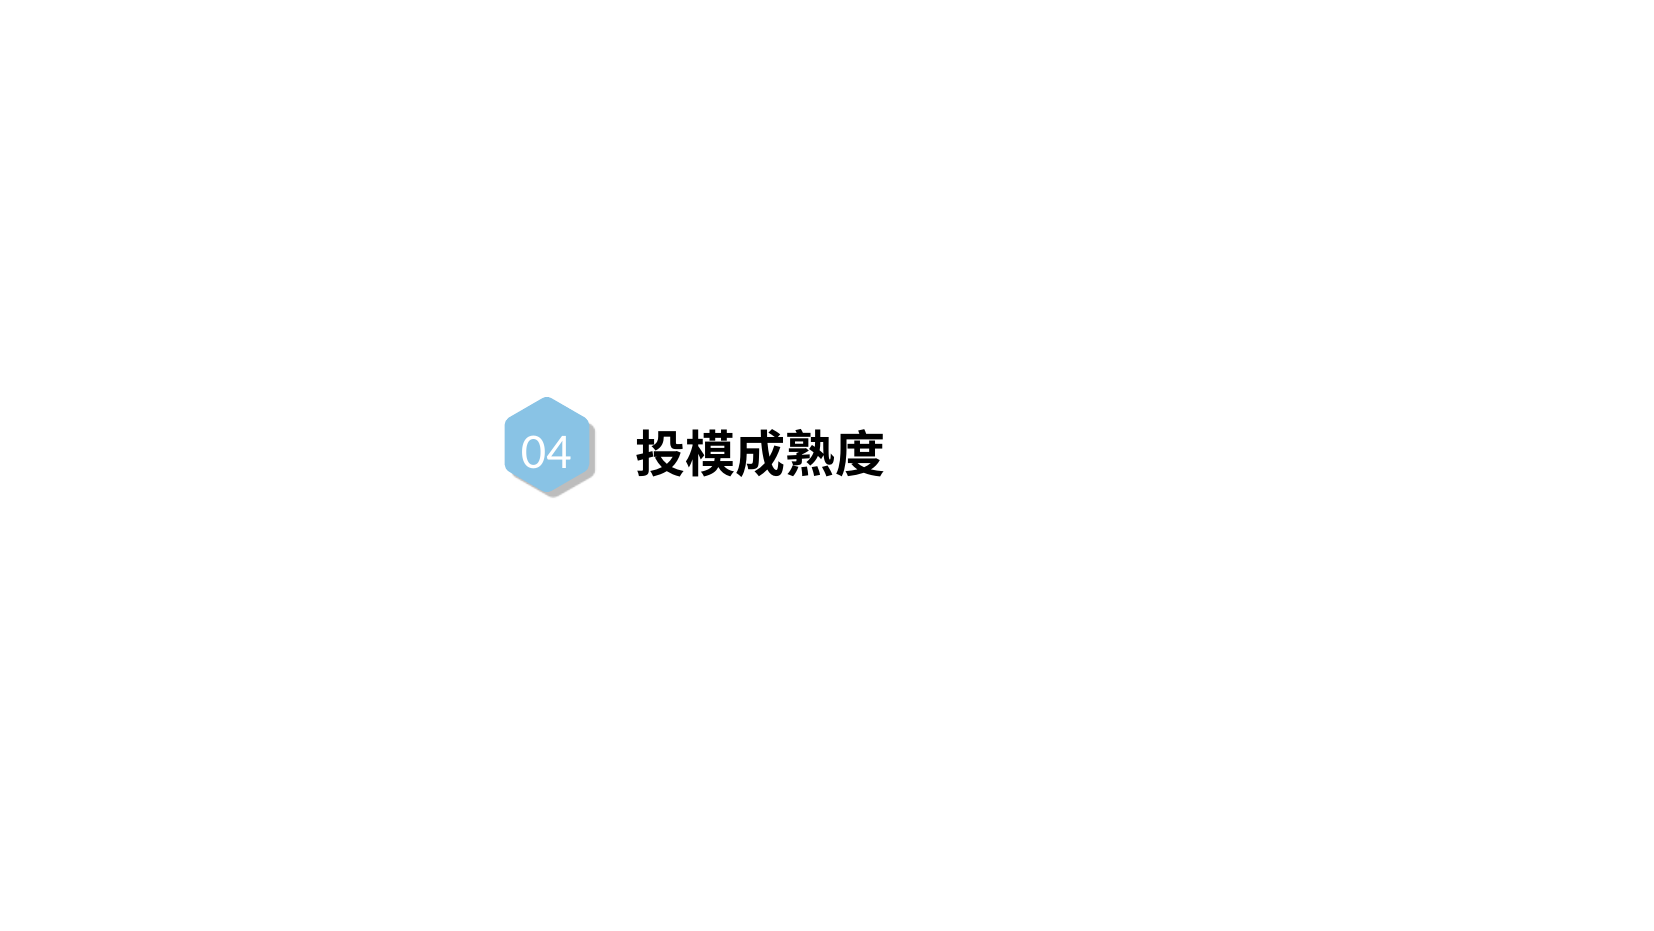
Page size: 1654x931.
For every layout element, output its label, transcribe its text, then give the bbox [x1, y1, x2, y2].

text_box [533, 486, 560, 492]
text_box [520, 397, 574, 411]
text_box 04 [497, 411, 595, 486]
text_box 投模成熟度 [620, 415, 1075, 491]
